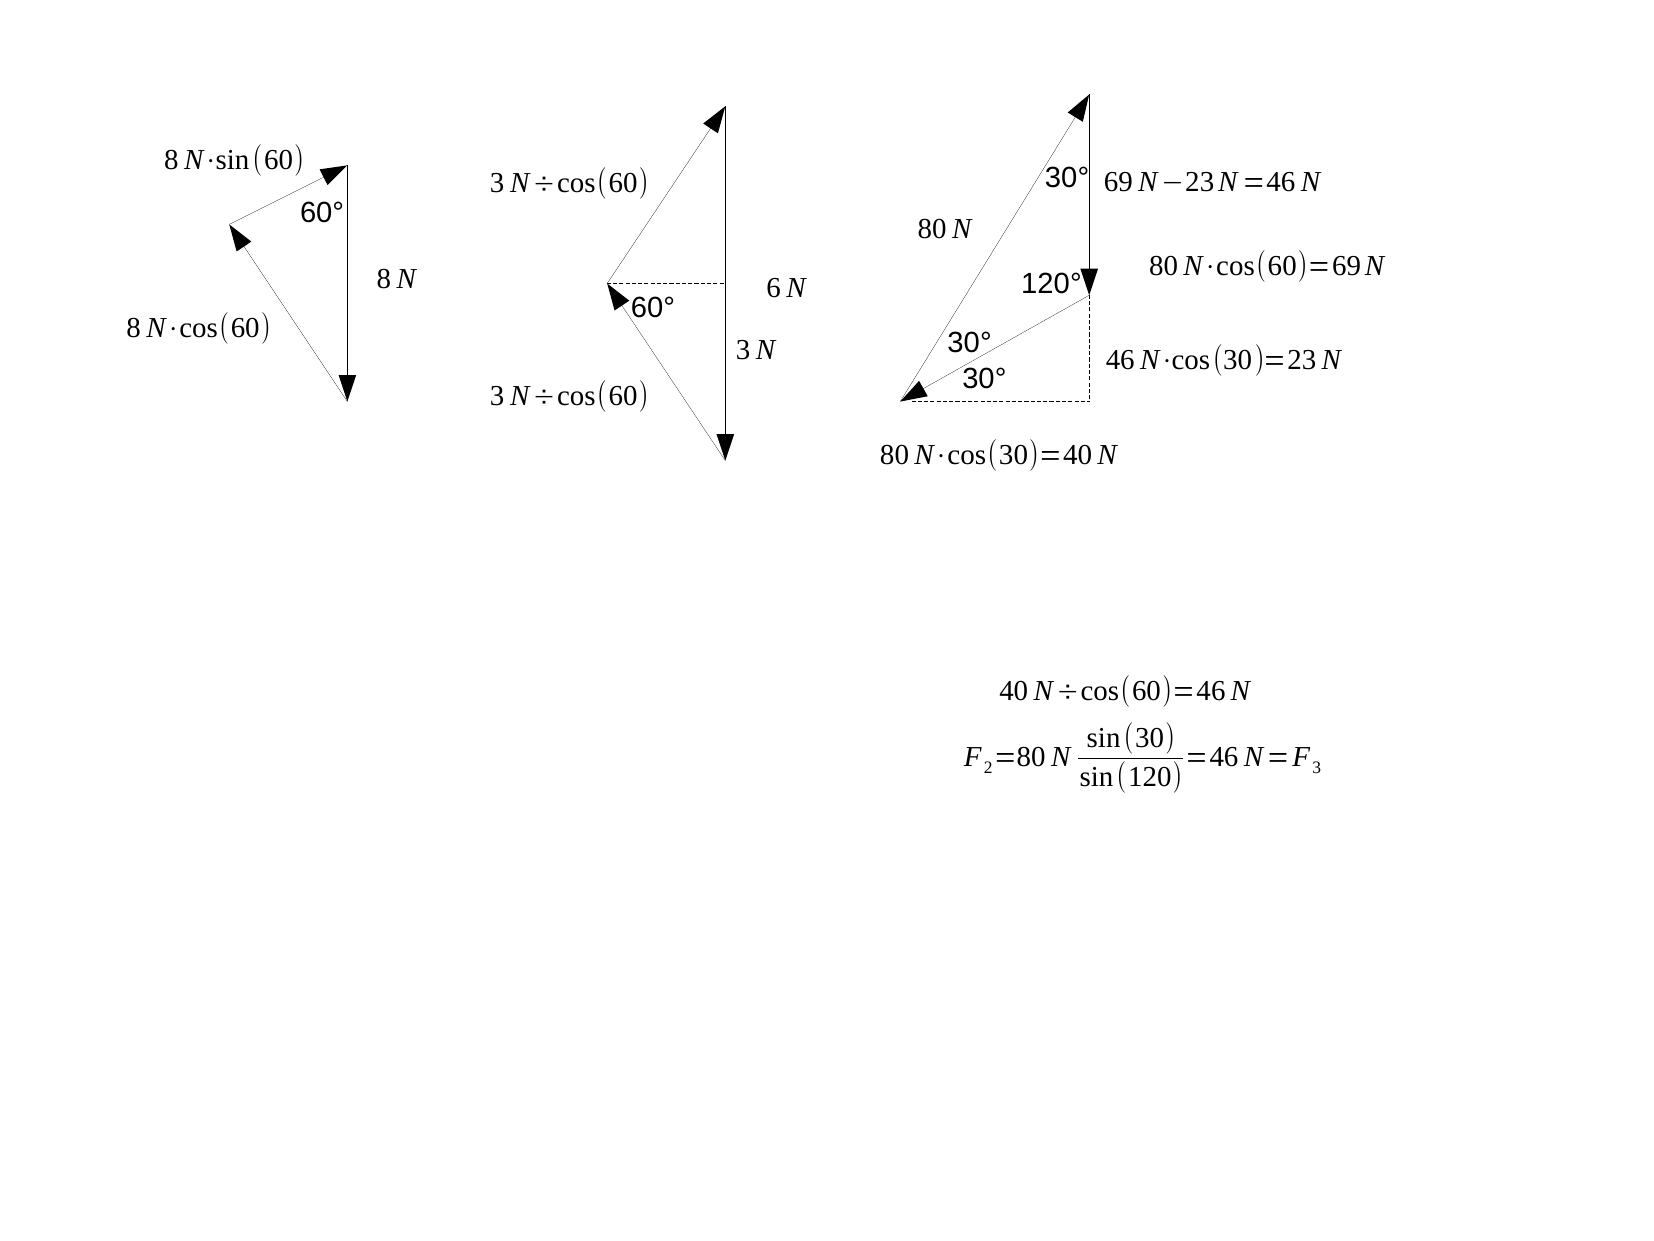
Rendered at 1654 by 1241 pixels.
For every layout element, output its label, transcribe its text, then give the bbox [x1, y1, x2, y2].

chart [120, 310, 277, 346]
chart [484, 378, 655, 414]
text_box 60° [616, 283, 690, 331]
chart [912, 212, 981, 245]
chart [370, 263, 426, 296]
text_box 60° [285, 189, 360, 237]
text_box 30° [932, 319, 1007, 367]
chart [760, 271, 815, 304]
chart [1098, 342, 1350, 378]
text_box 30° [947, 354, 1022, 402]
chart [484, 165, 655, 201]
chart [956, 720, 1327, 796]
chart [158, 142, 310, 178]
chart [874, 437, 1126, 473]
text_box 120° [1006, 259, 1097, 307]
chart [1143, 248, 1394, 284]
text_box 30° [1030, 153, 1105, 201]
chart [1098, 165, 1330, 198]
chart [730, 334, 784, 367]
chart [992, 673, 1260, 709]
